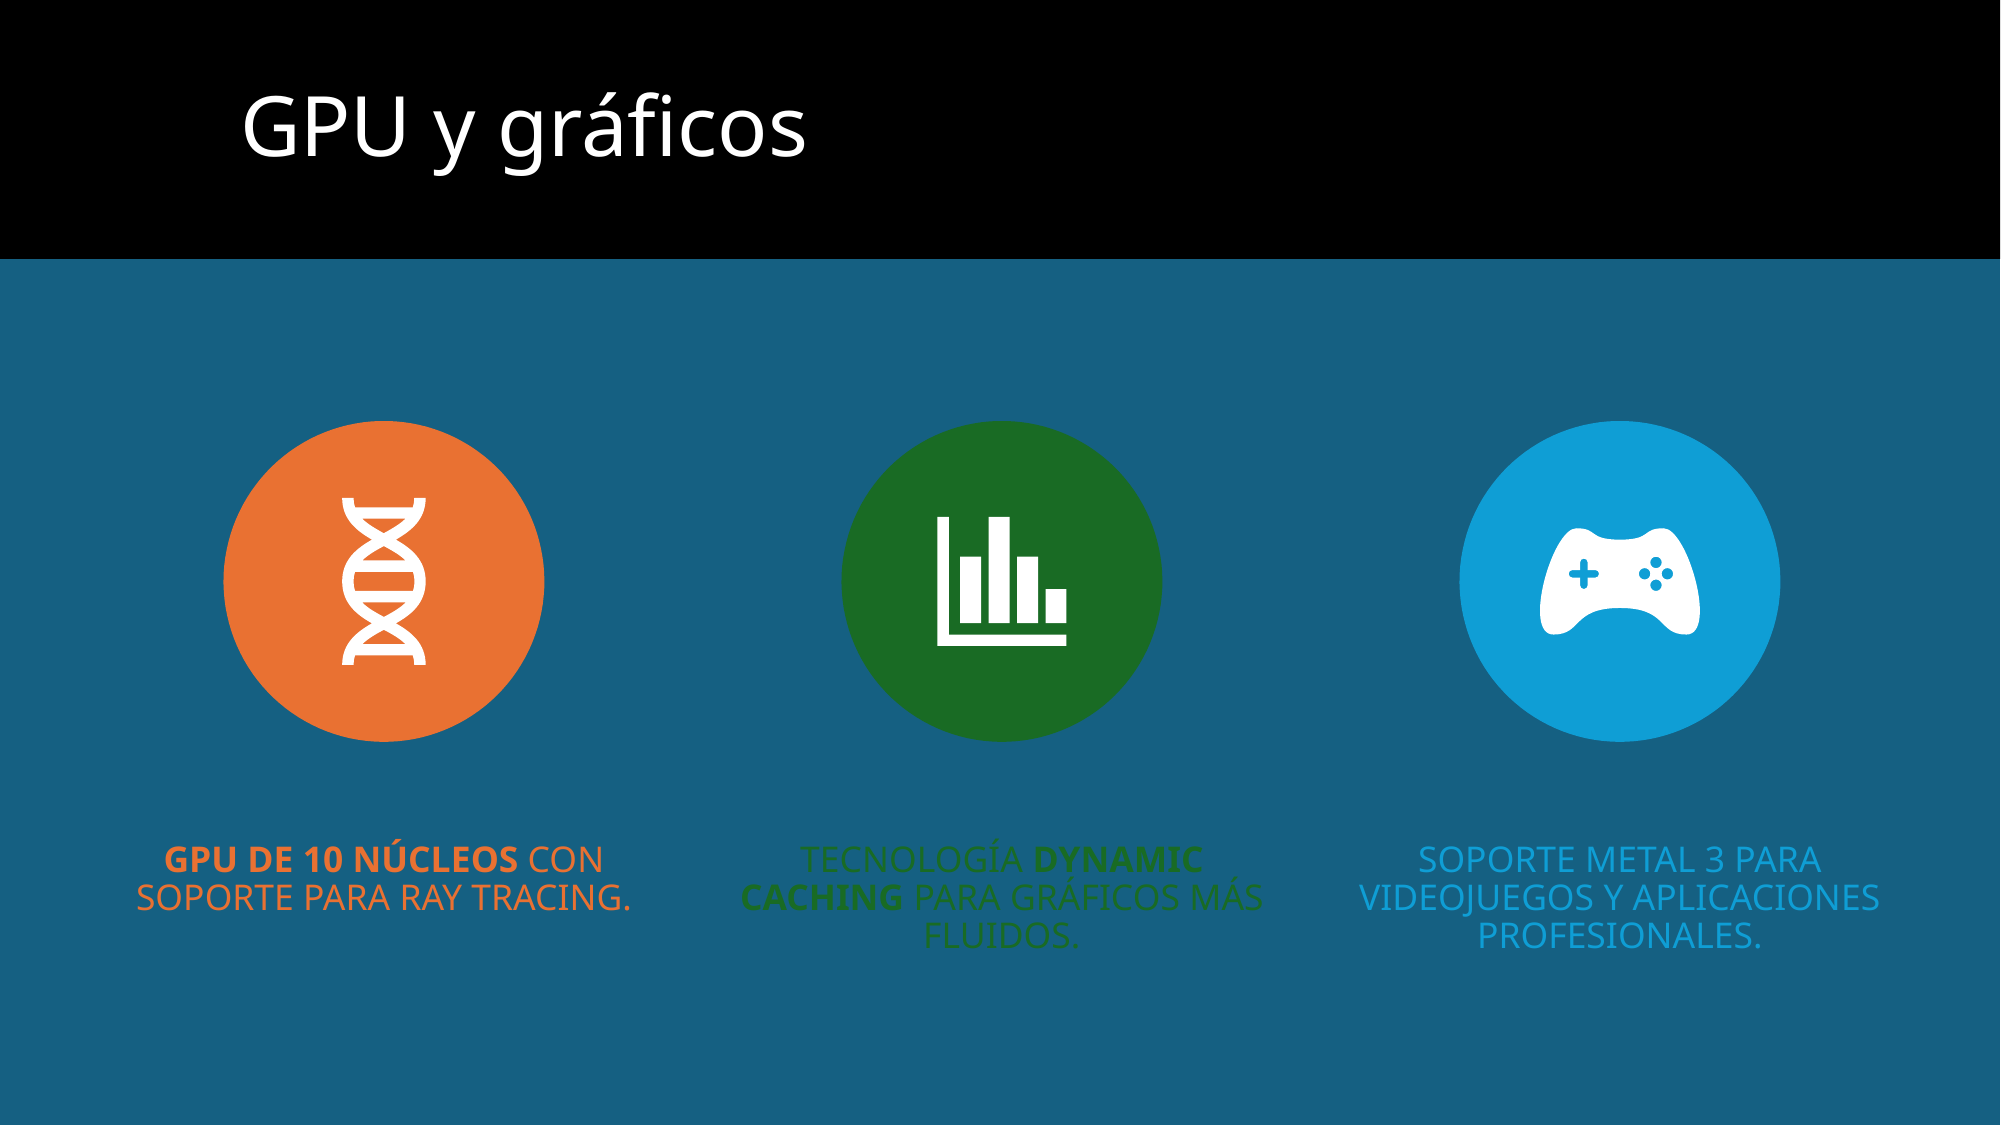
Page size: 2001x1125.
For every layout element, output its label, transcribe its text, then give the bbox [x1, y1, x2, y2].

text_box GPU de 10 núcleos con soporte para Ray Tracing. [121, 841, 648, 960]
text_box Tecnología Dynamic Caching para gráficos más fluidos. [738, 841, 1265, 960]
title GPU y gráficos [225, 57, 1873, 202]
text_box [0, 0, 2000, 1125]
text_box Soporte Metal 3 para videojuegos y aplicaciones profesionales. [1356, 841, 1883, 960]
